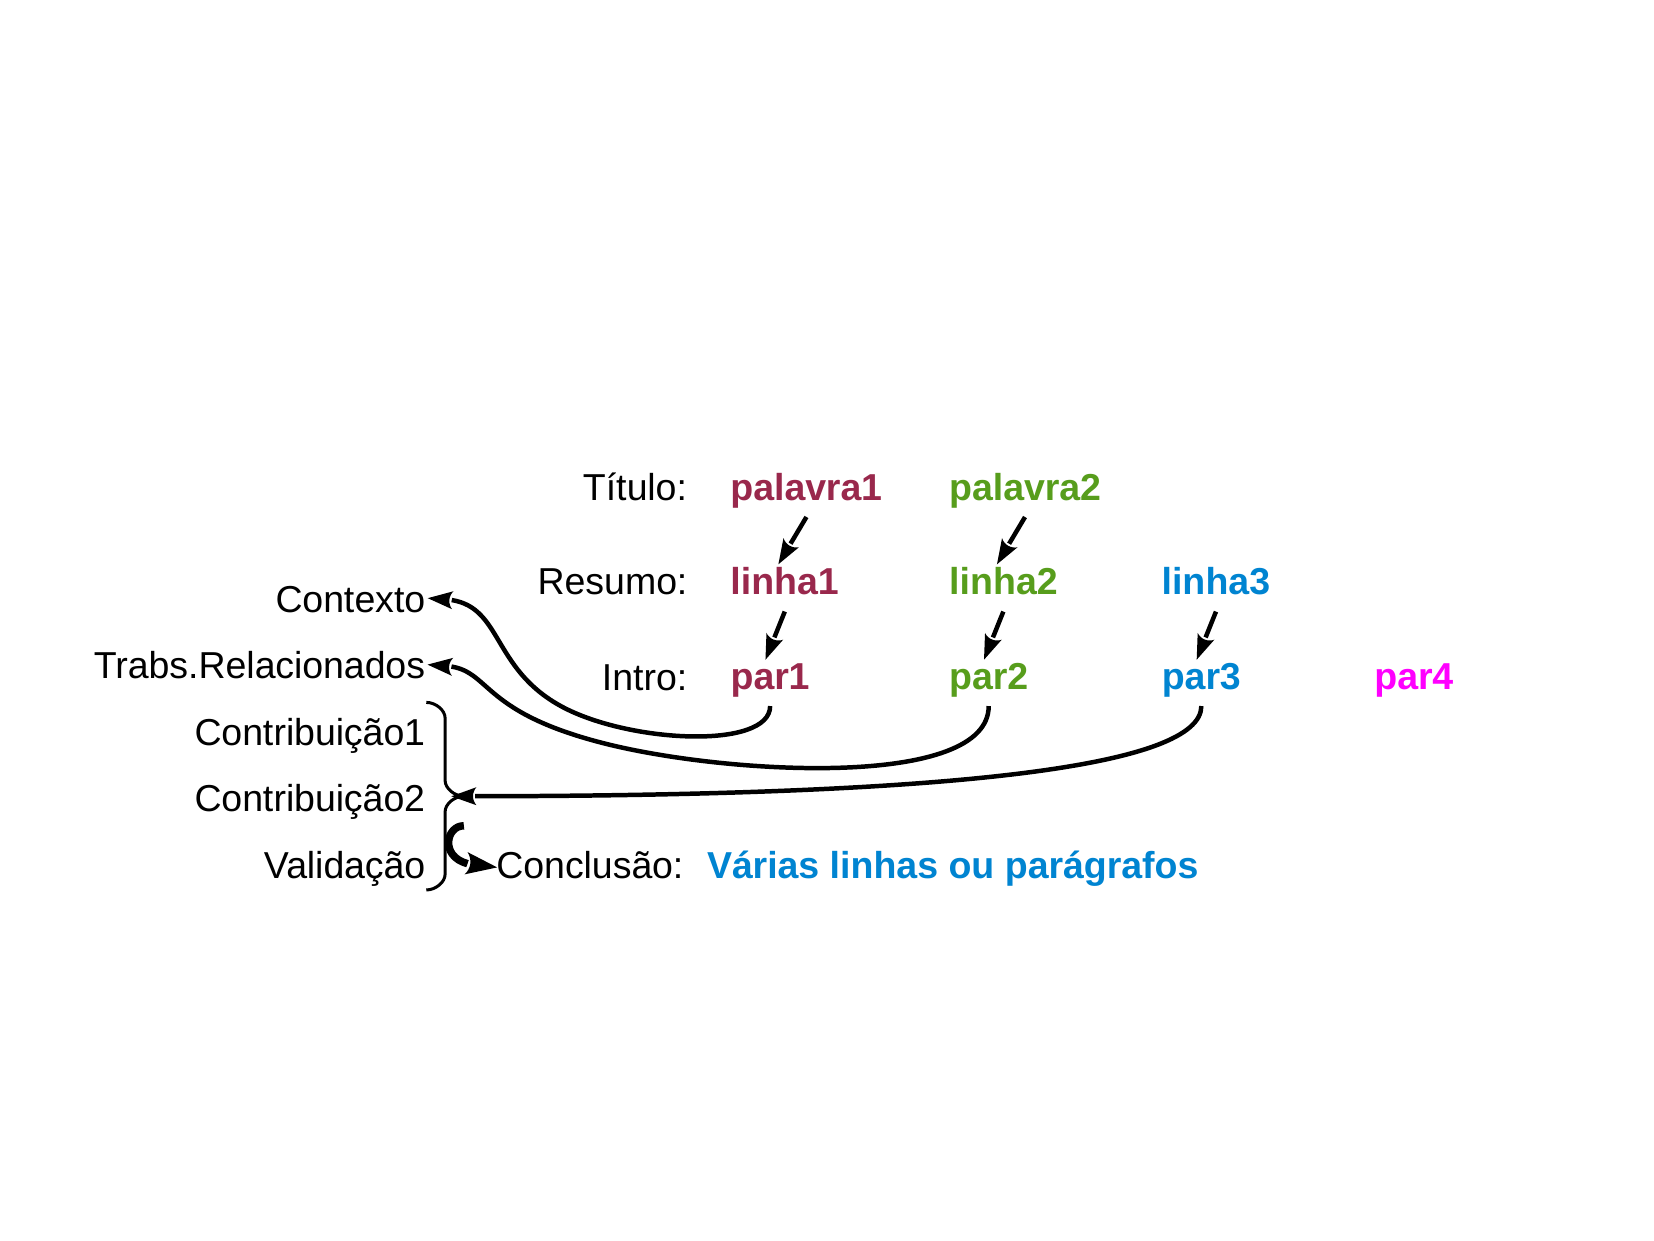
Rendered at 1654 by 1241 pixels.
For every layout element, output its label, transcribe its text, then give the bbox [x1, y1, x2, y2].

text_box Várias linhas ou parágrafos [692, 837, 1214, 896]
text_box par1 [715, 648, 825, 707]
text_box par2 [934, 648, 1044, 707]
text_box Título: [568, 458, 703, 516]
text_box Conclusão: [481, 836, 699, 894]
text_box palavra2 [934, 458, 1115, 518]
text_box Validação [249, 836, 441, 894]
text_box palavra1 [715, 458, 897, 517]
text_box Contribuição2 [179, 770, 441, 828]
text_box Resumo: [522, 553, 703, 611]
text_box par3 [1147, 648, 1256, 707]
text_box Contexto [260, 570, 441, 628]
text_box linha1 [715, 553, 854, 612]
text_box linha2 [934, 553, 1073, 612]
text_box Intro: [587, 649, 703, 707]
text_box linha3 [1146, 553, 1286, 612]
text_box Trabs.Relacionados [79, 637, 441, 695]
text_box Contribuição1 [179, 703, 441, 761]
text_box par4 [1359, 648, 1469, 707]
